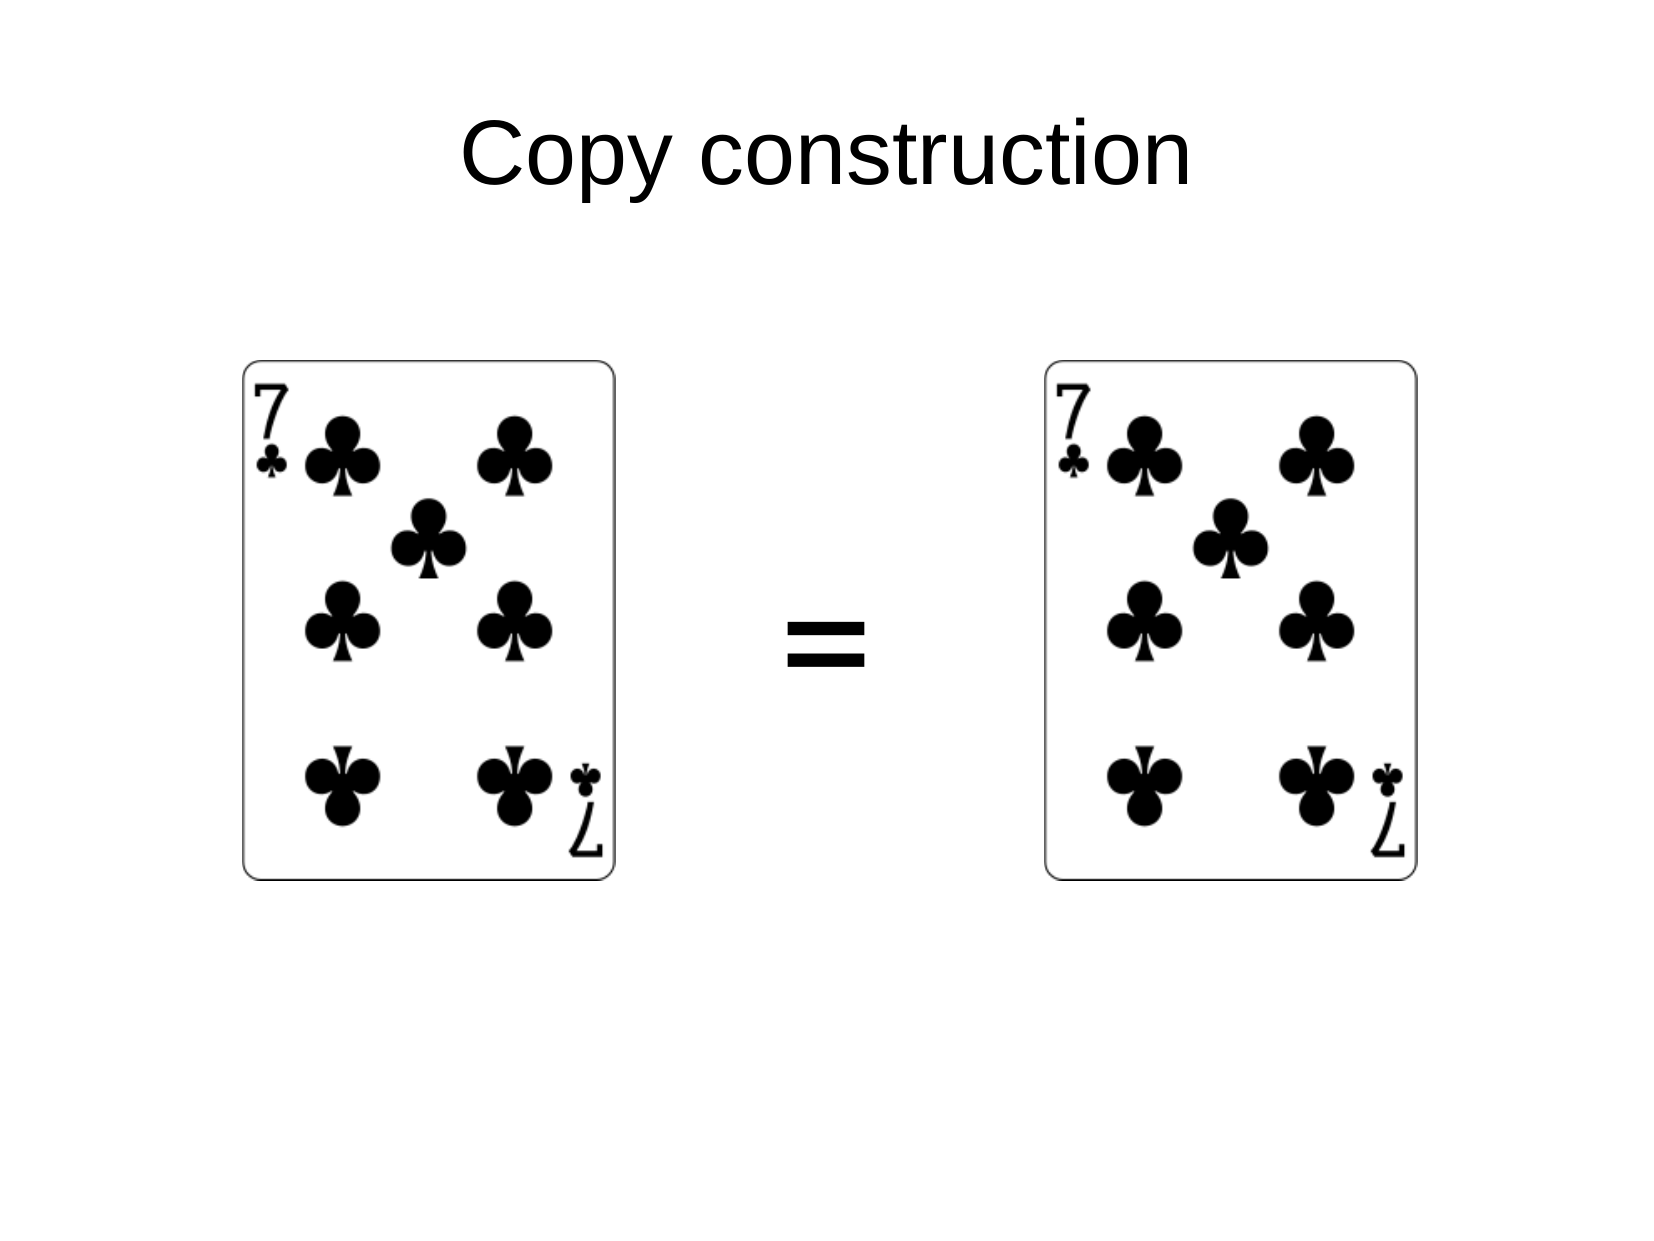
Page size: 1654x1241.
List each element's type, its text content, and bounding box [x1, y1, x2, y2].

title Copy construction [82, 49, 1571, 257]
picture [242, 360, 616, 881]
text_box = [761, 518, 892, 722]
picture [1044, 360, 1418, 881]
